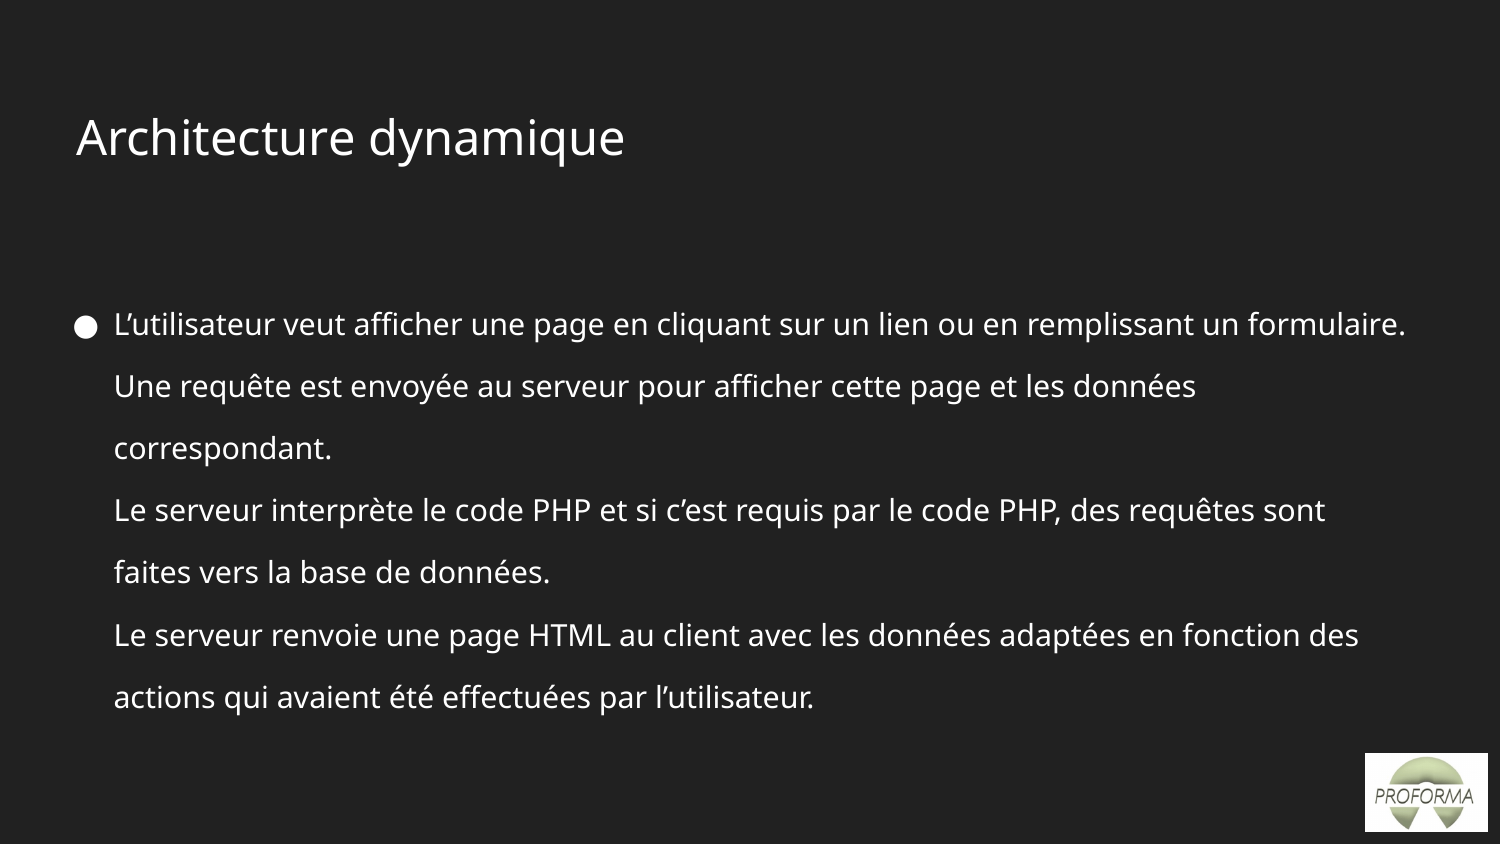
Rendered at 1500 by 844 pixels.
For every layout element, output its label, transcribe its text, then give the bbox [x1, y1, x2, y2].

title Architecture dynamique [61, 88, 1306, 185]
title L’utilisateur veut afficher une page en cliquant sur un lien ou en remplissant un formulaire. Une requête est envoyée au serveur pour afficher cette page et les données correspondant. Le serveur interprète le code PHP et si c’est requis par le code PHP, des requêtes sont faites vers la base de données. Le serveur renvoie une page HTML au client avec les données adaptées en fonction des actions qui avaient été effectuées par l’utilisateur. [43, 205, 1427, 733]
picture [1365, 753, 1488, 832]
